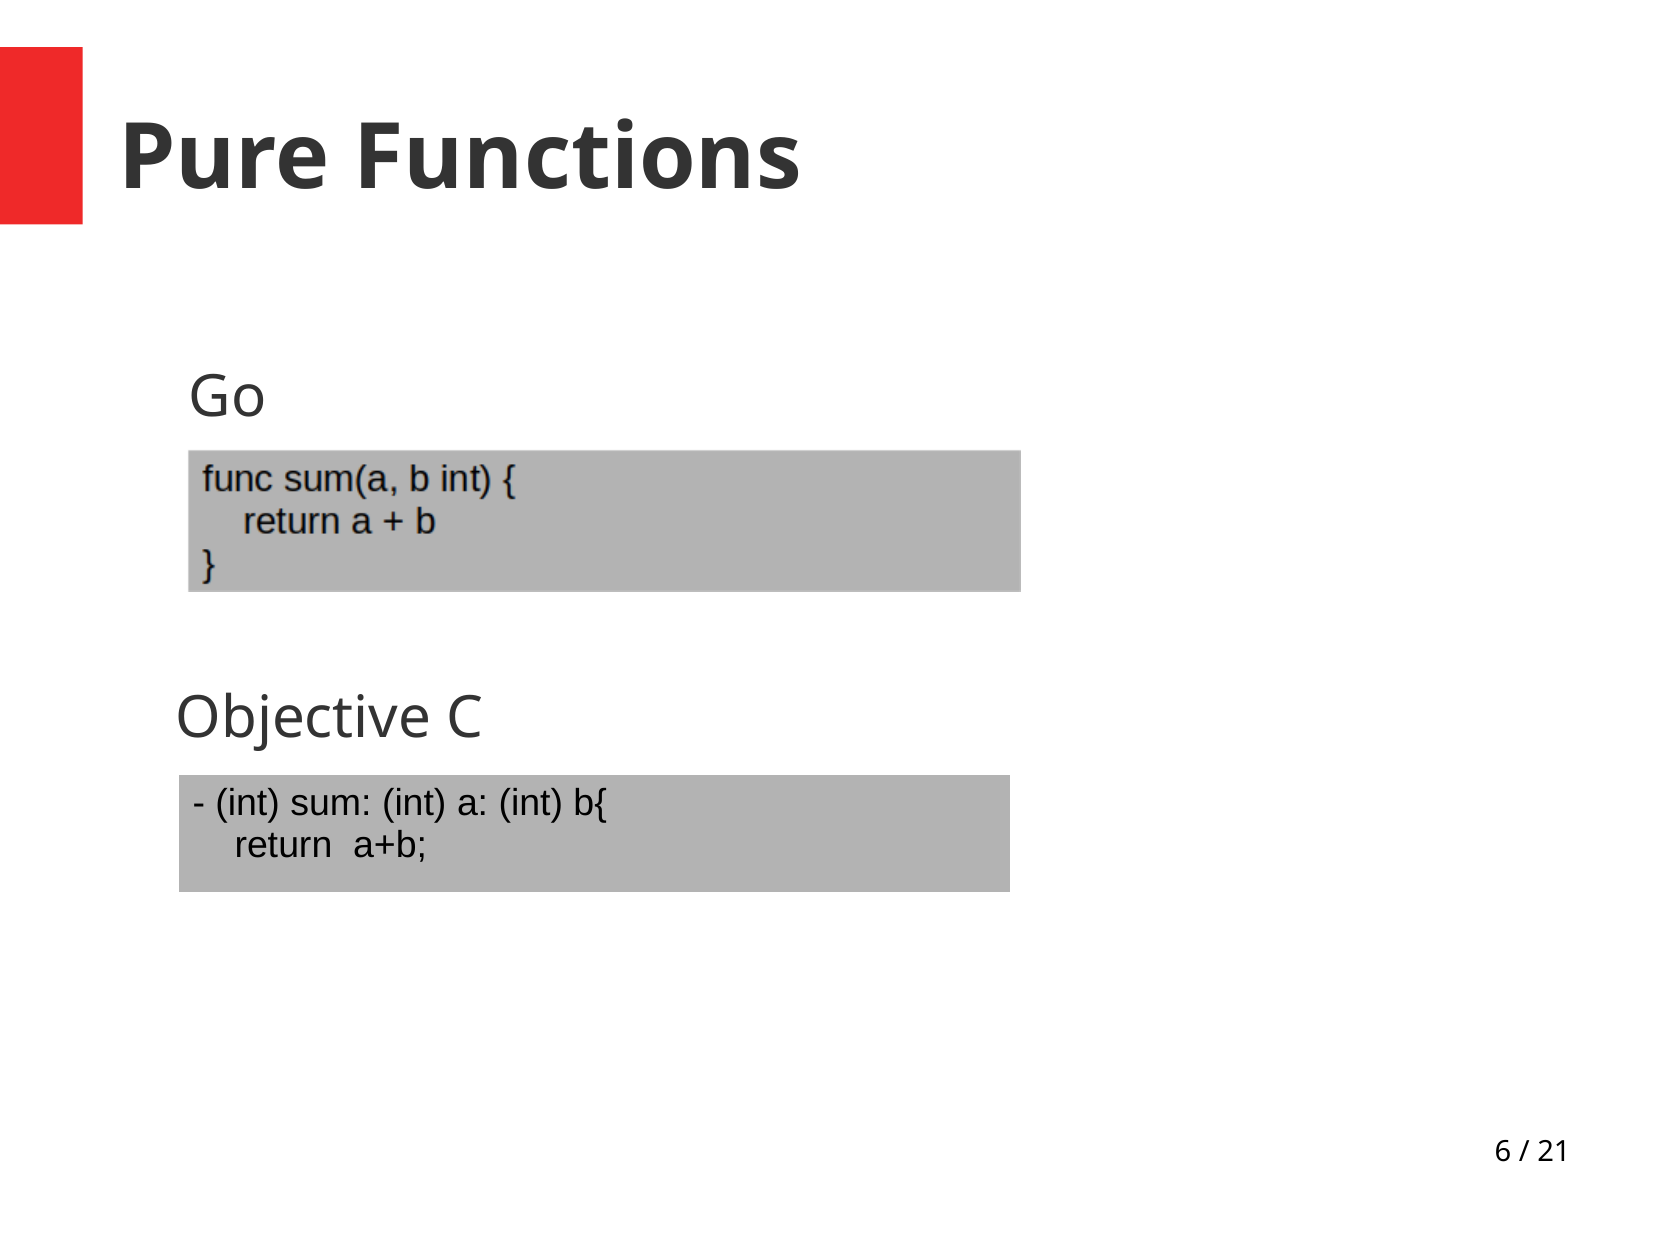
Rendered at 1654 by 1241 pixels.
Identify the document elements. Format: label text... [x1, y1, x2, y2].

picture [187, 449, 1021, 592]
list Go [118, 354, 316, 481]
table_header - (int) sum: (int) a: (int) b{ return a+b; [179, 775, 1010, 892]
title Pure Functions [118, 49, 1571, 257]
list Objective C [105, 675, 856, 801]
